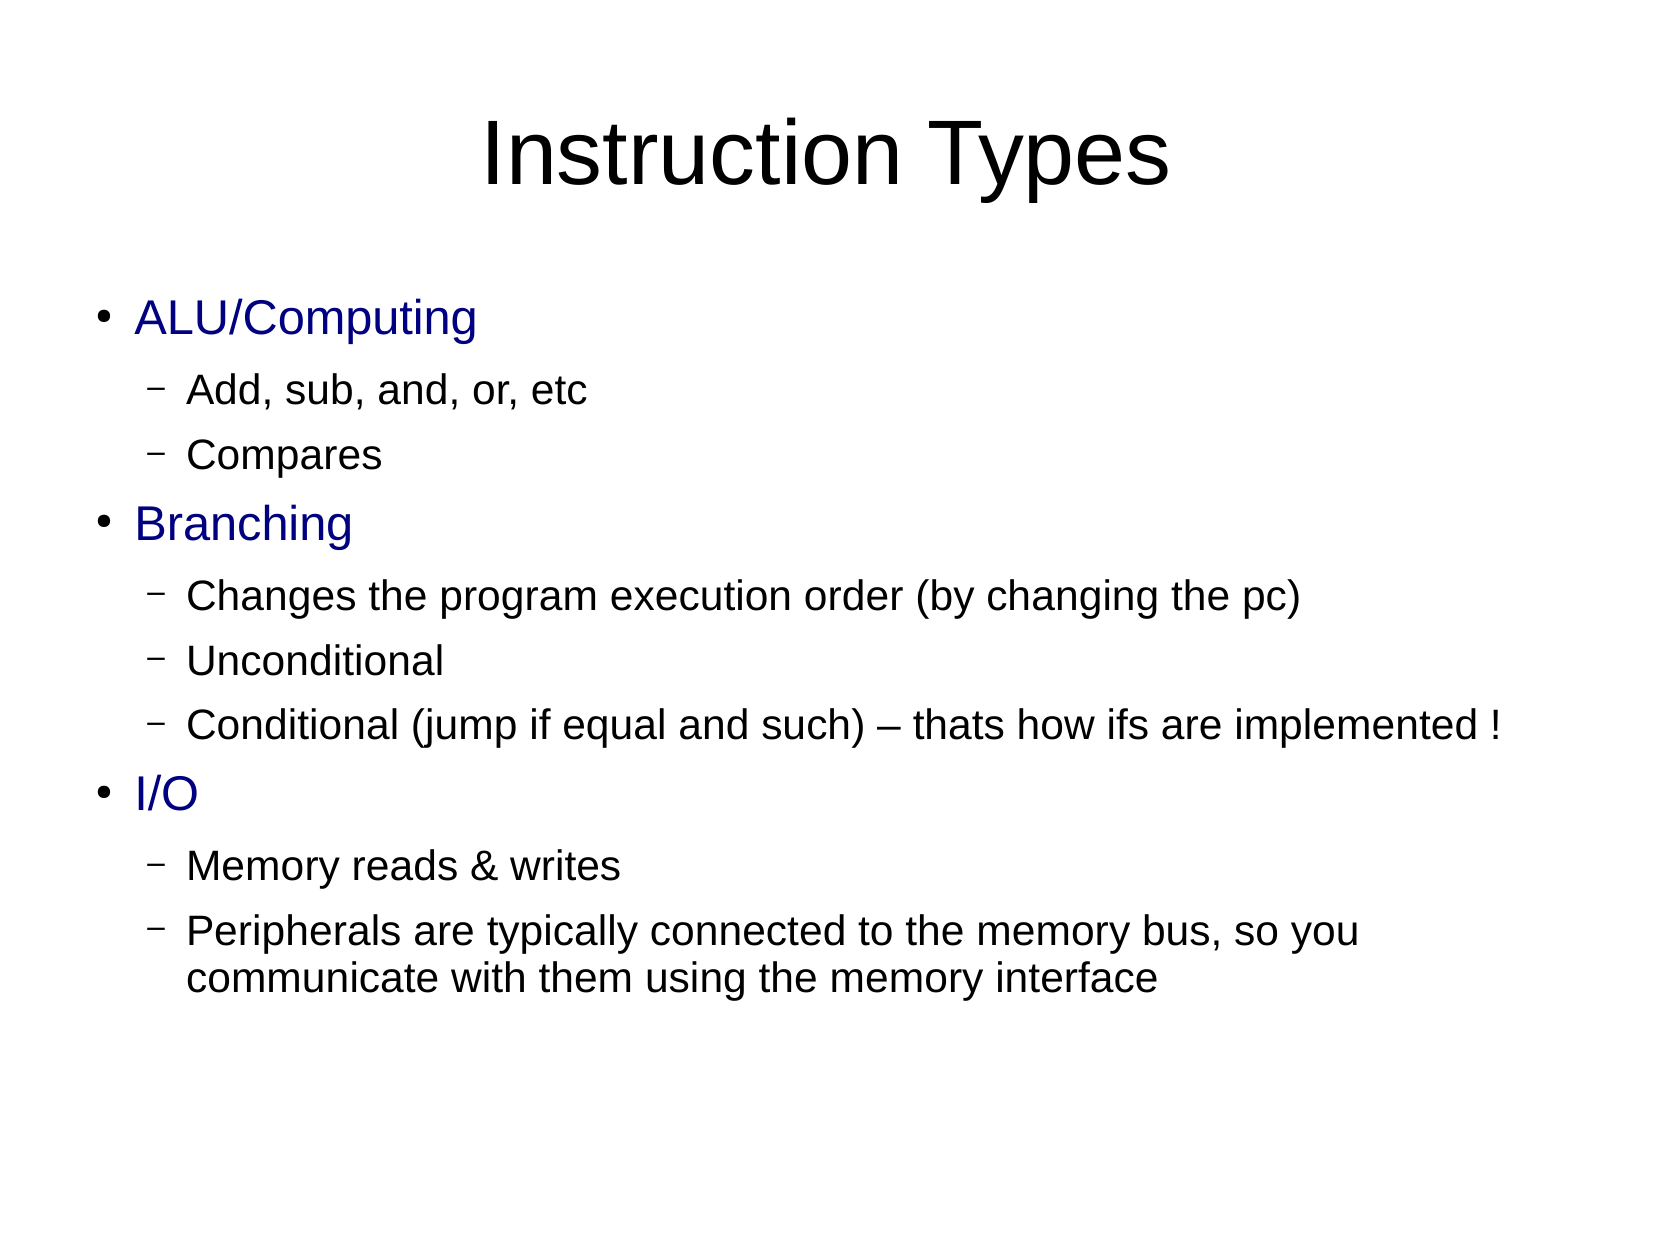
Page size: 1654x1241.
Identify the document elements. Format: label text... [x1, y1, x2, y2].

title Instruction Types [82, 49, 1571, 257]
list ALU/Computing Add, sub, and, or, etc Compares Branching Changes the program execution order (by changing the pc) Unconditional Conditional (jump if equal and such) – thats how ifs are implemented ! I/O Memory reads & writes Peripherals are typically connected to the memory bus, so you communicate with them using the memory interface [82, 290, 1571, 1010]
